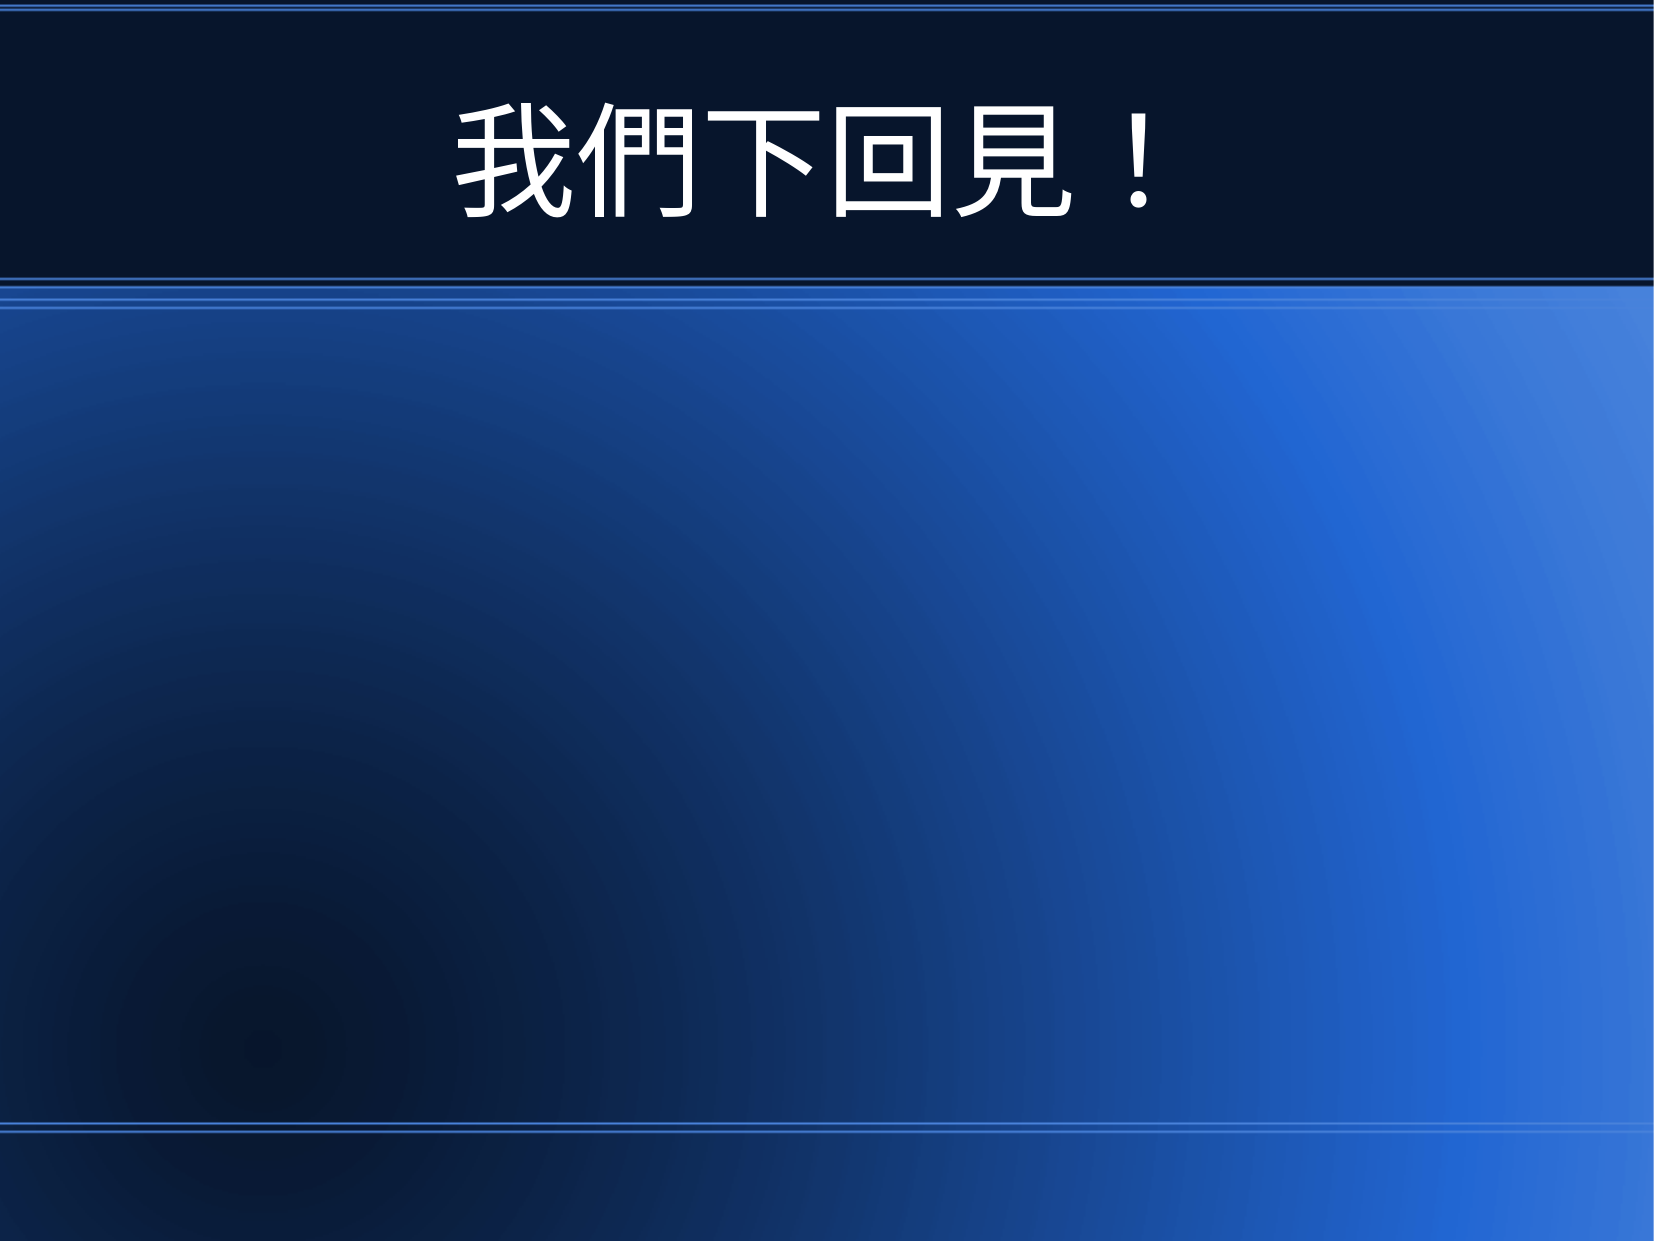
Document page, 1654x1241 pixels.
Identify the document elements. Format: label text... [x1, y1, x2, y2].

picture [0, 0, 1654, 1241]
title 我們下回見！ [82, 49, 1571, 257]
